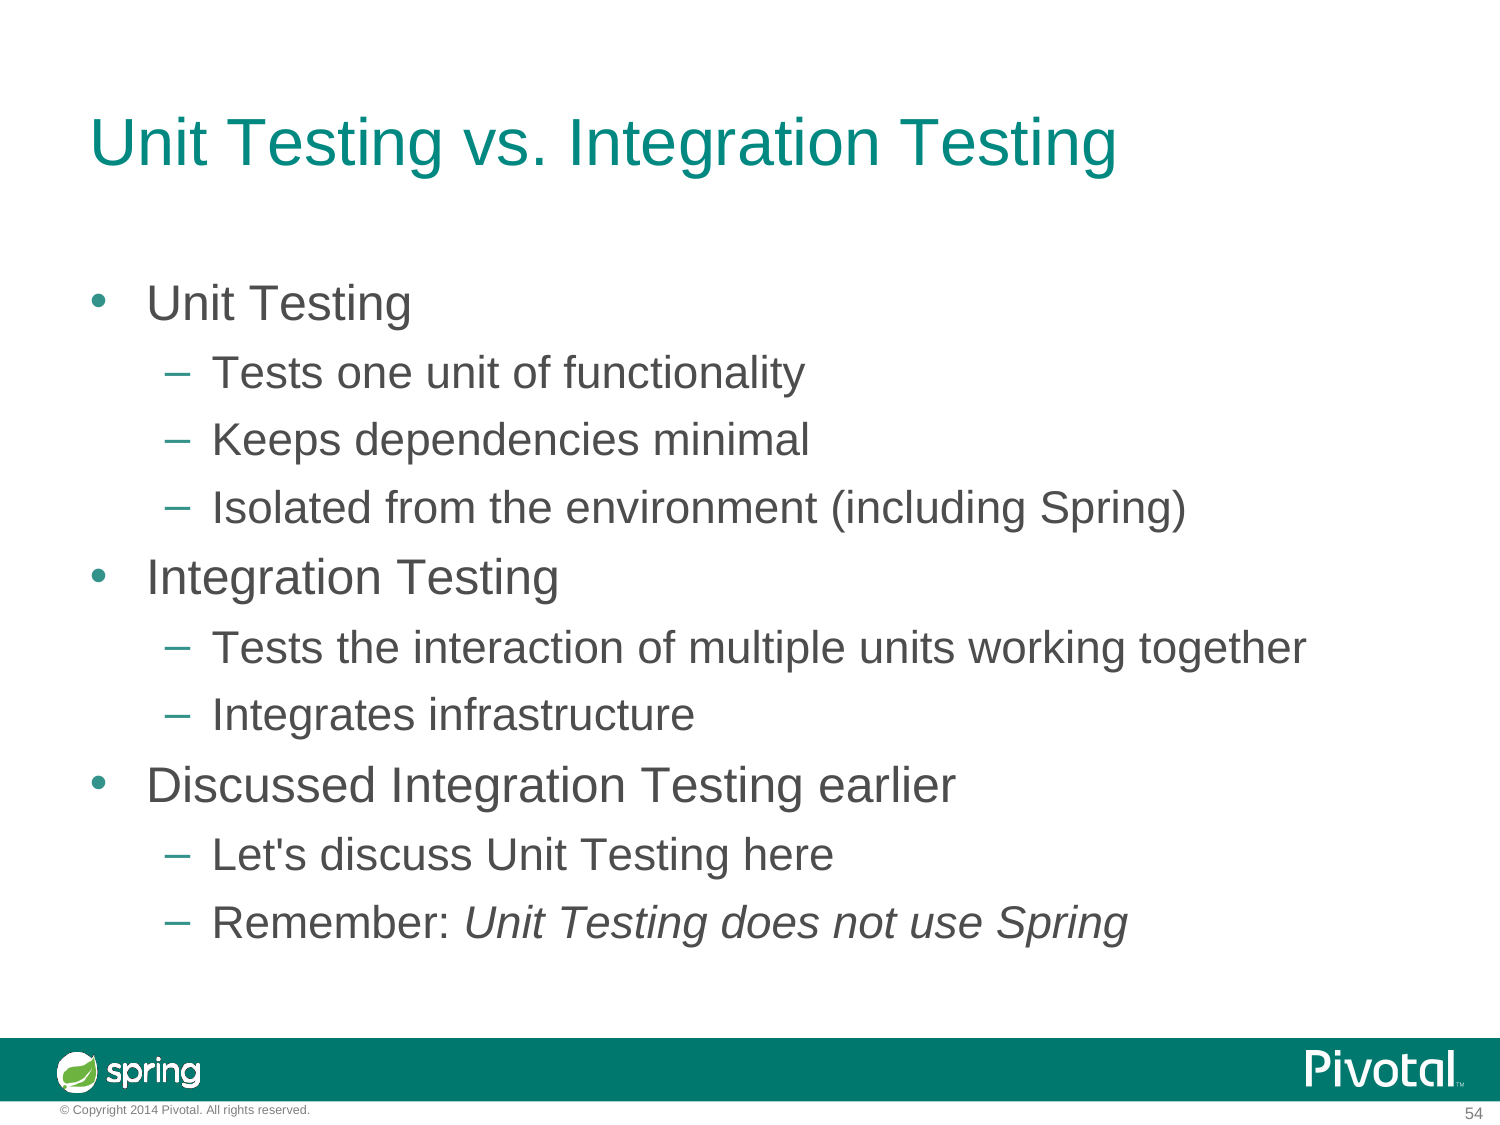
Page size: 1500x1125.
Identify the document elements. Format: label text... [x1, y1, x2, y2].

picture [32, 1041, 210, 1103]
list Unit Testing Tests one unit of functionality Keeps dependencies minimal Isolated from the environment (including Spring) Integration Testing Tests the interaction of multiple units working together Integrates infrastructure Discussed Integration Testing earlier Let's discuss Unit Testing here Remember: Unit Testing does not use Spring [75, 262, 1426, 1005]
title Unit Testing vs. Integration Testing [75, 45, 1426, 233]
picture [1306, 1050, 1464, 1087]
